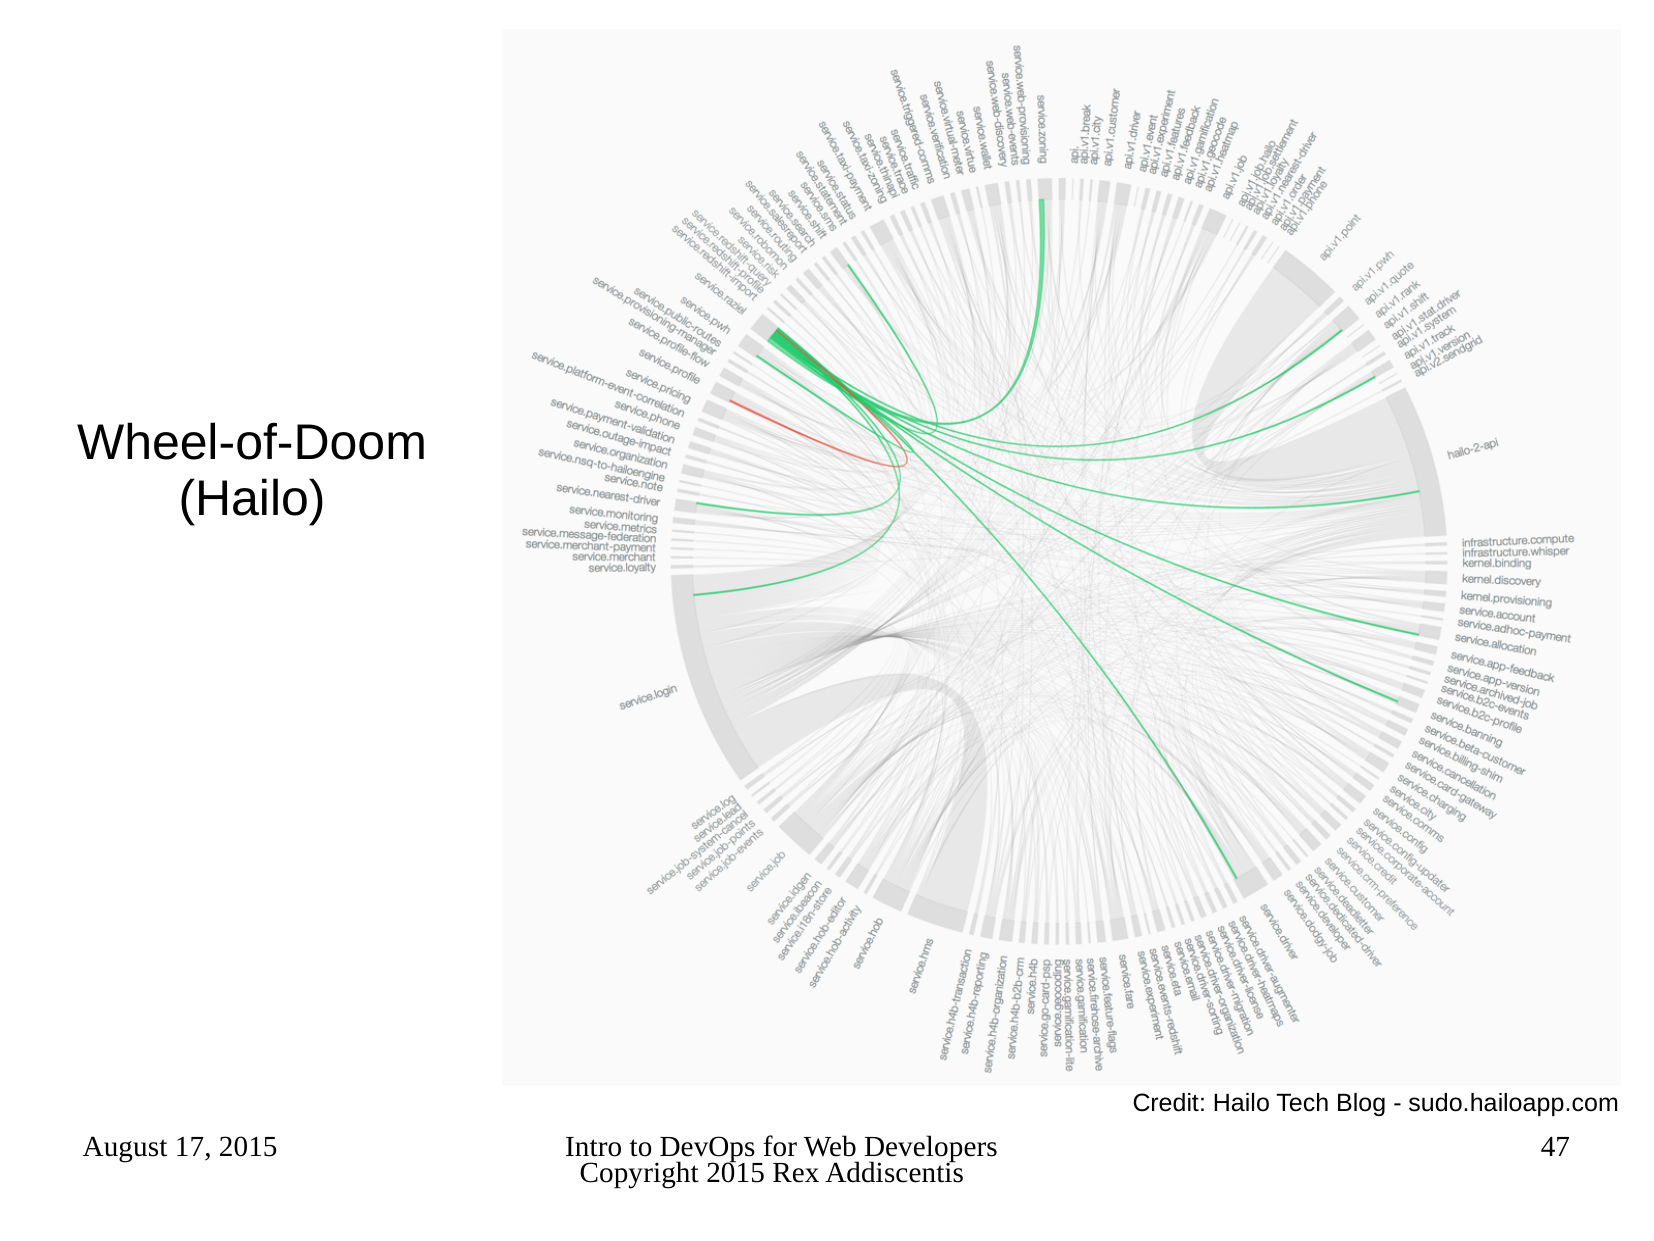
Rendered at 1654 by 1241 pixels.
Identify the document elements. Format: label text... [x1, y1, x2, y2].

title Wheel-of-Doom (Hailo) [15, 135, 490, 806]
title Credit: Hailo Tech Blog - sudo.hailoapp.com [735, 1086, 1621, 1126]
picture [502, 29, 1621, 1086]
